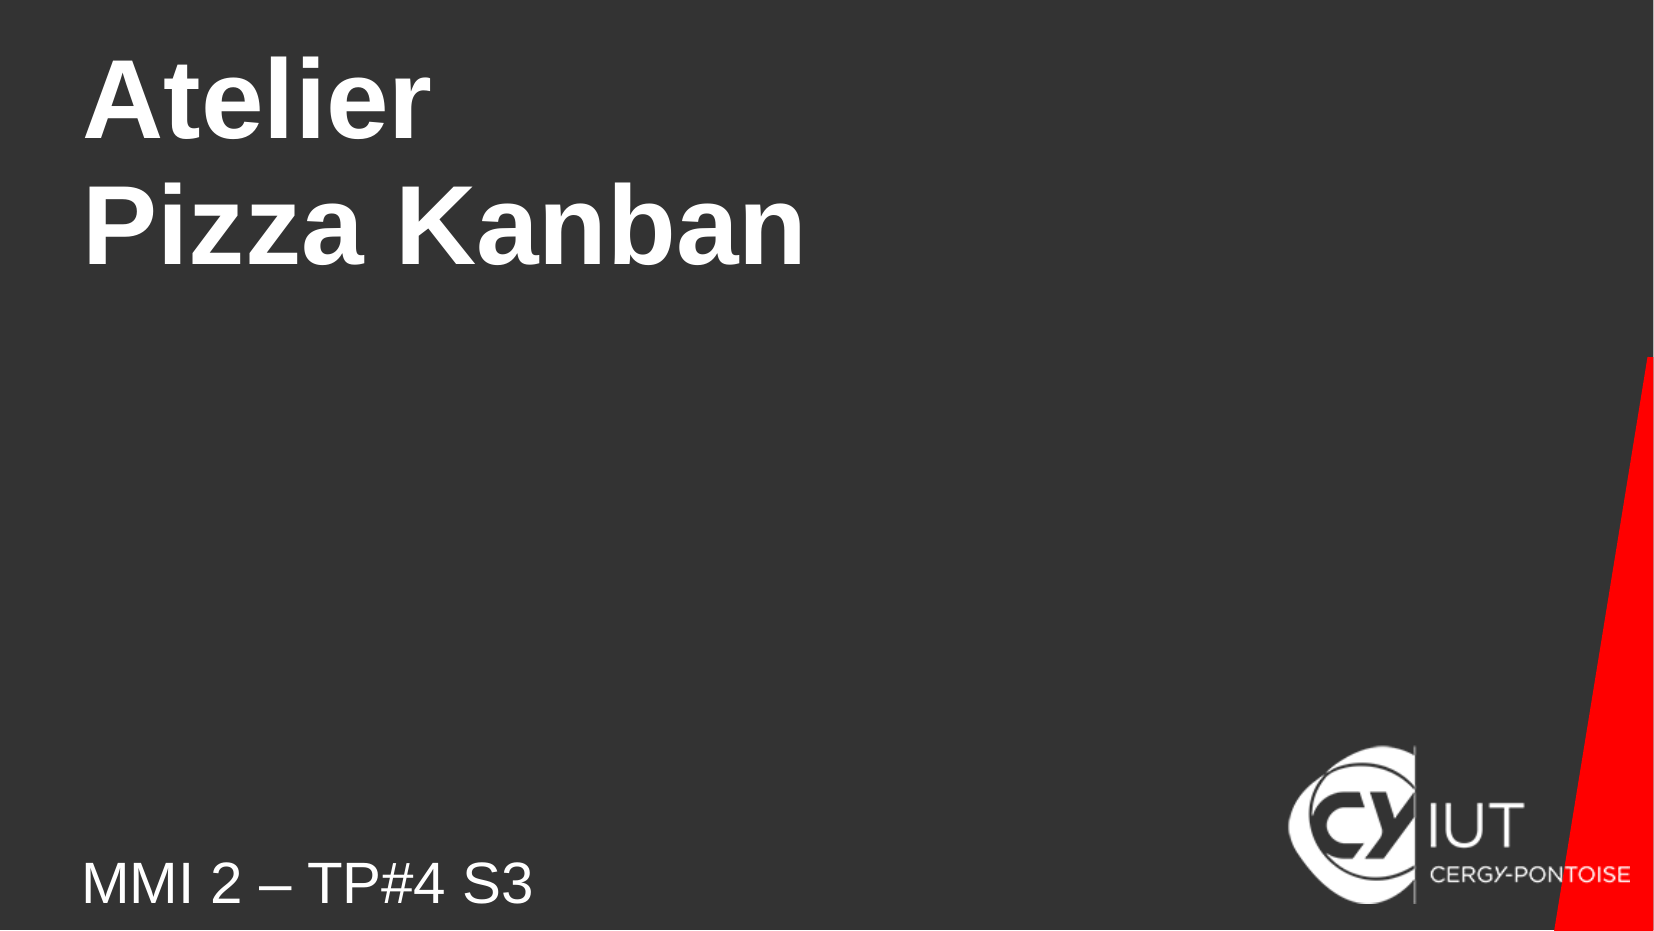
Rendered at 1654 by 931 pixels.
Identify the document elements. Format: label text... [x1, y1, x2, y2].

title MMI 2 – TP#4 S3 [81, 805, 1134, 931]
title Atelier Pizza Kanban [82, 36, 1571, 288]
text_box [1554, 356, 1654, 931]
picture [1284, 744, 1630, 904]
